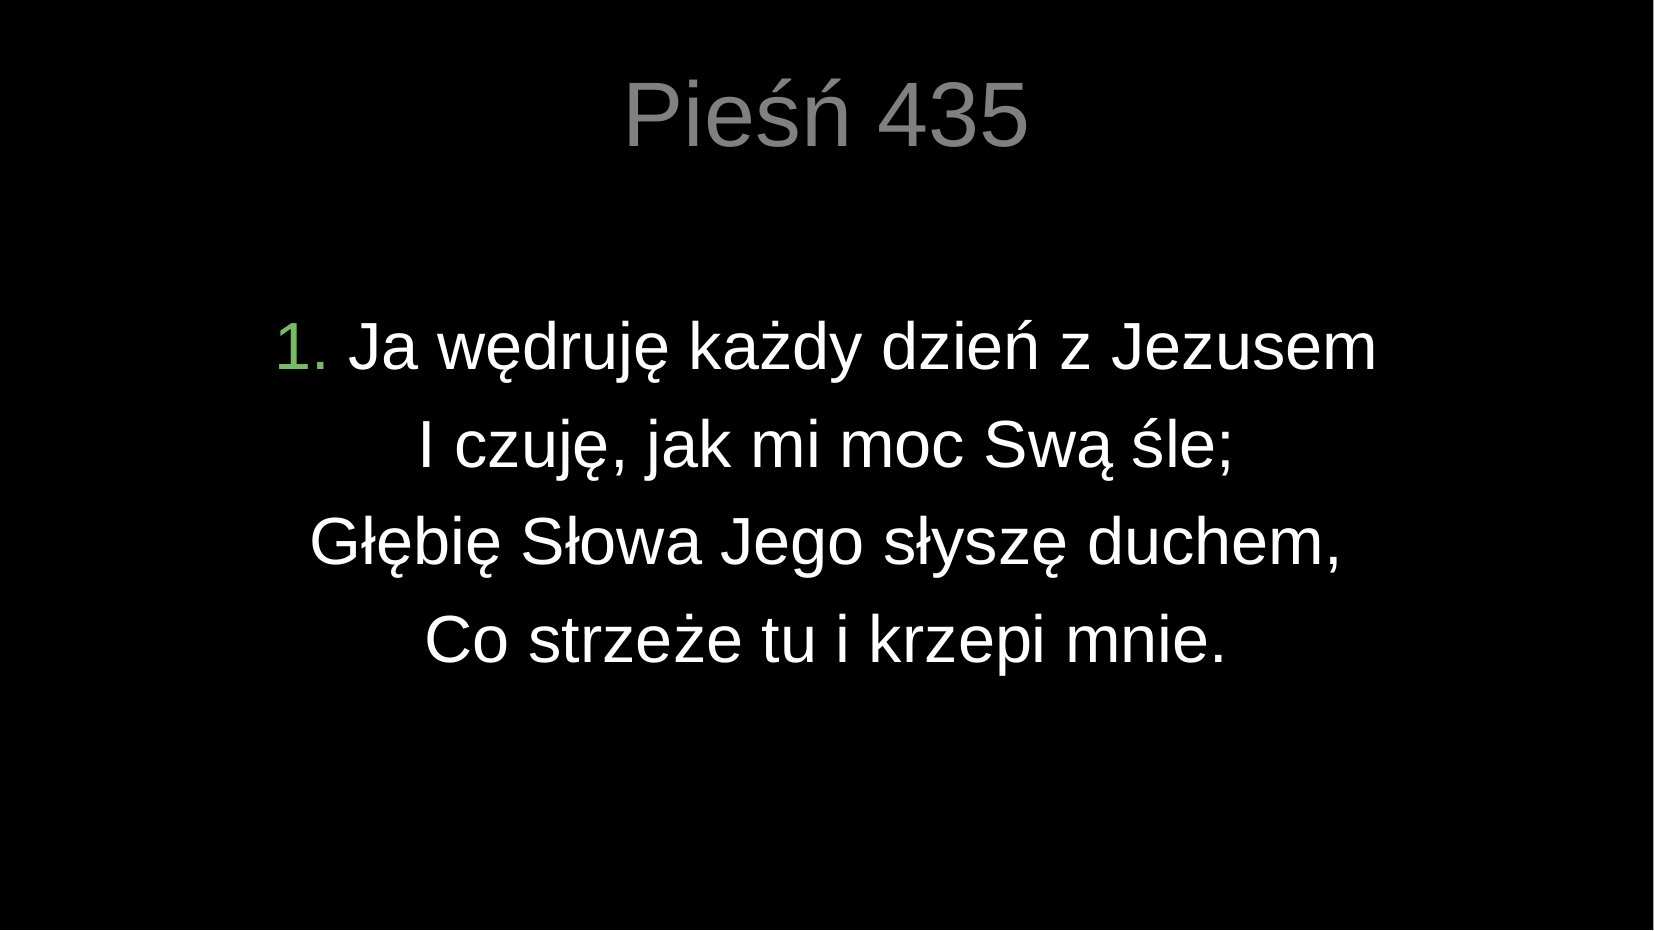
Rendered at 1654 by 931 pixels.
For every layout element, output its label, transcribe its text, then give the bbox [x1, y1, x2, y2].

subtitle 1. Ja wędruję każdy dzień z Jezusem I czuję, jak mi moc Swą śle; Głębię Słowa Jego słyszę duchem, Co strzeże tu i krzepi mnie. [82, 217, 1571, 757]
title Pieśń 435 [82, 37, 1571, 193]
